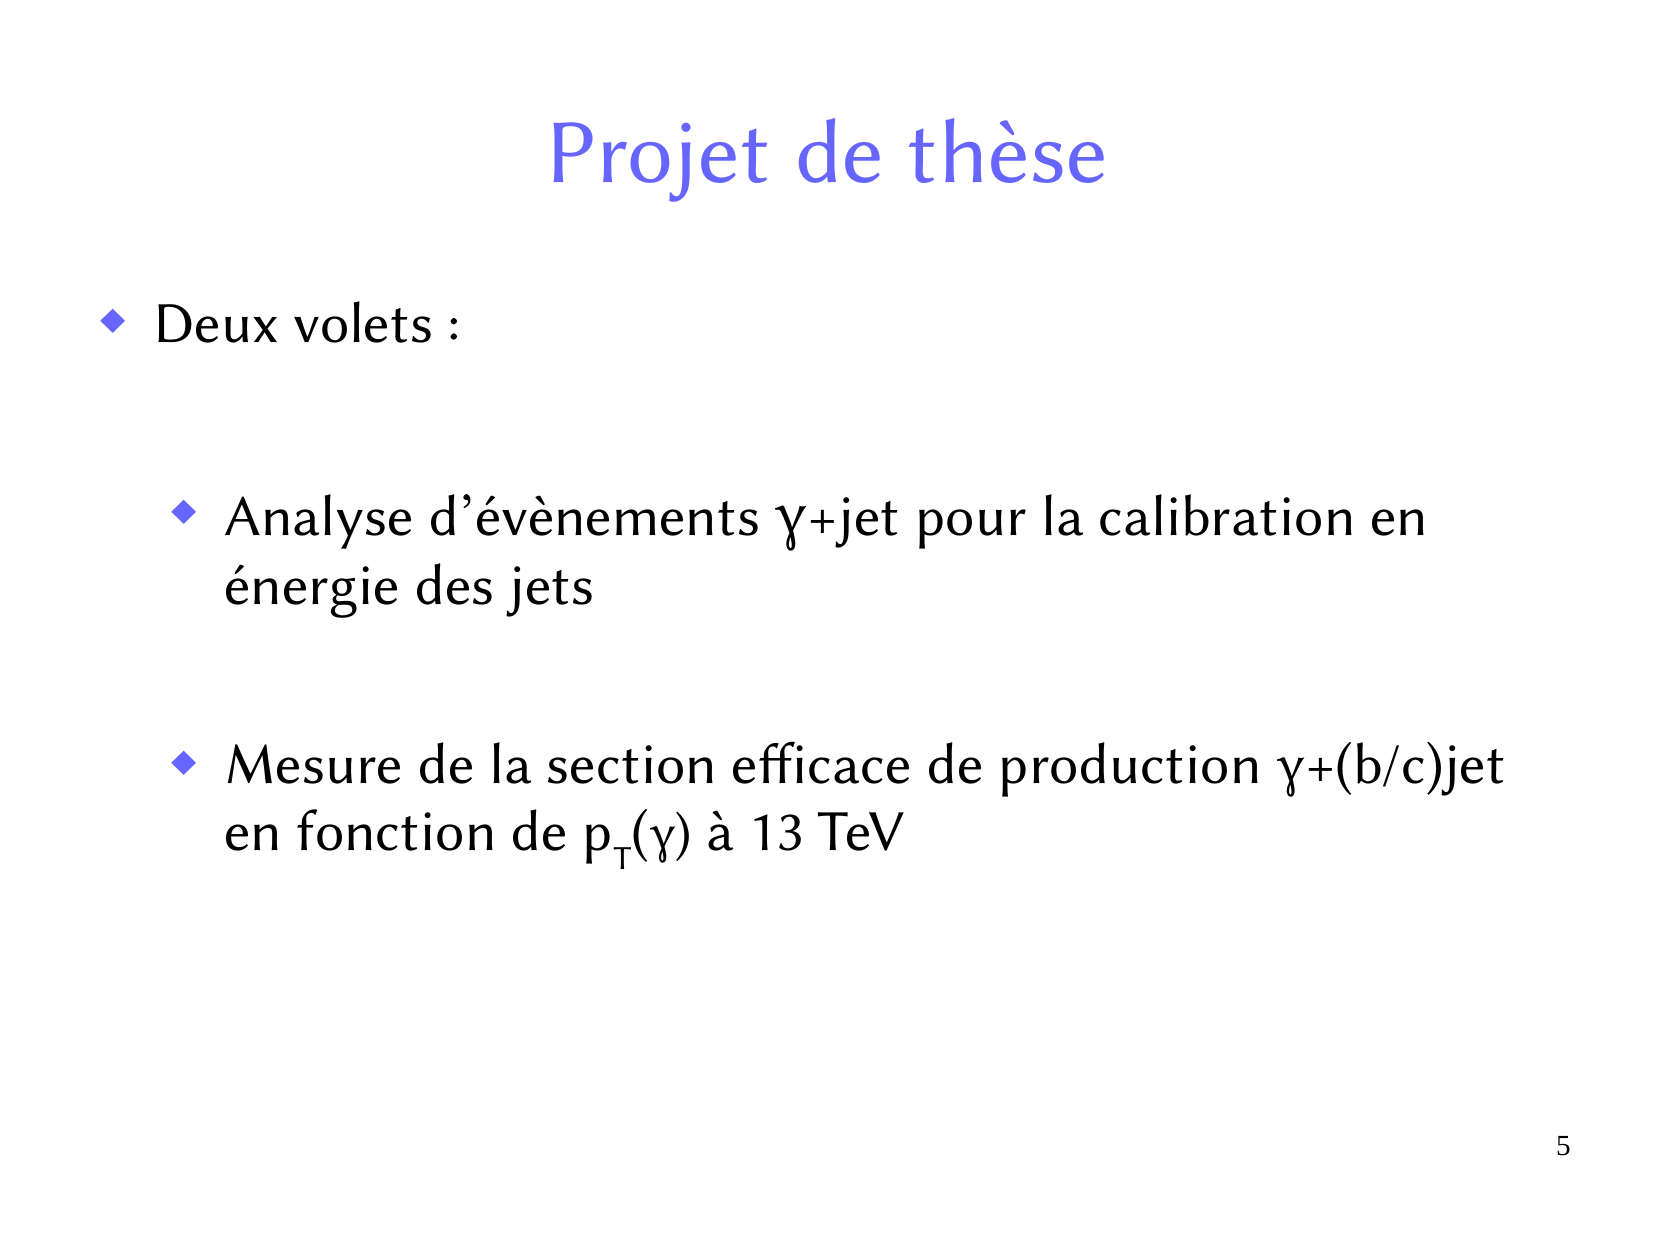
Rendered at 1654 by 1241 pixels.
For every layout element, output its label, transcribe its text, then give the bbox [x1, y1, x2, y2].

list Deux volets : Analyse d’évènements γ+jet pour la calibration en énergie des jets Mesure de la section efficace de production γ+(b/c)jet en fonction de pT(γ) à 13 TeV [82, 290, 1571, 1010]
title Projet de thèse [82, 49, 1571, 257]
